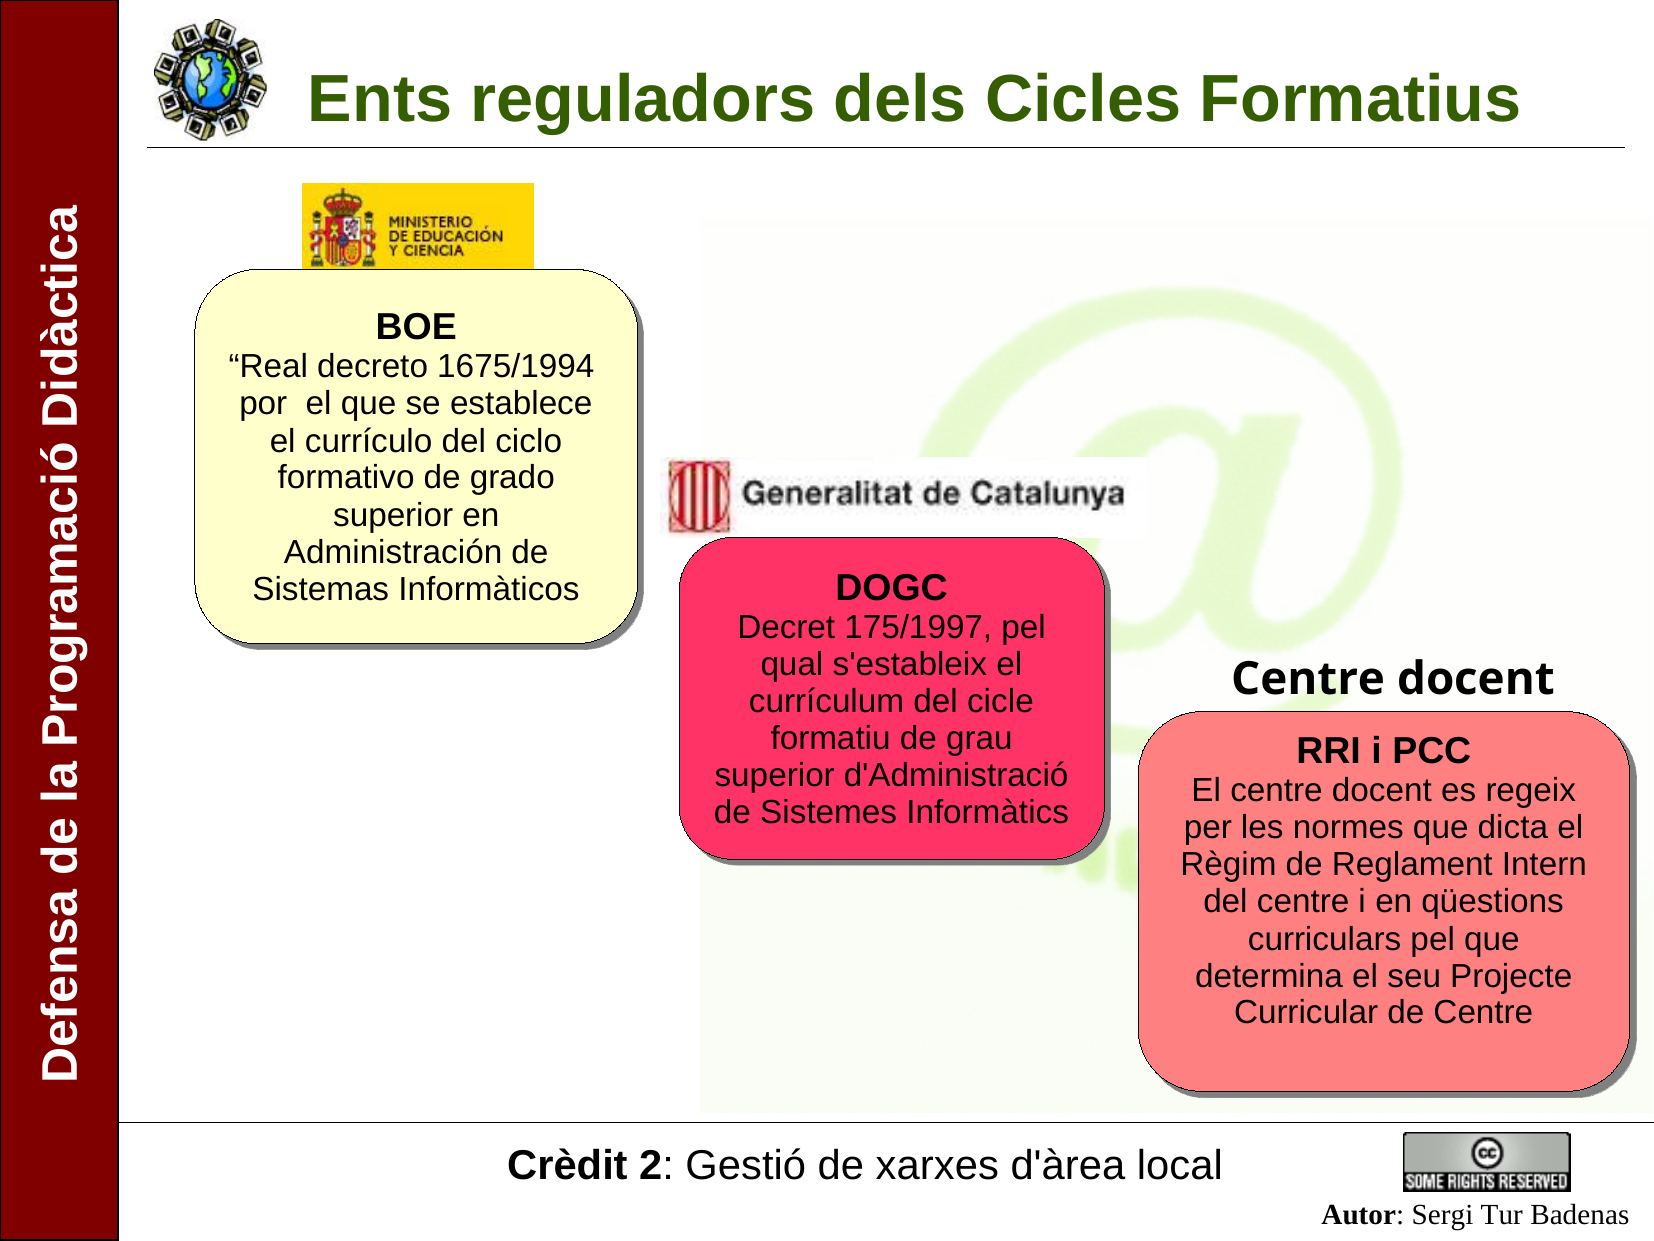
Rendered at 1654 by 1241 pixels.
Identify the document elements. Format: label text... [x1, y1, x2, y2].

picture [1403, 1132, 1571, 1192]
title Ents reguladors dels Cicles Formatius [171, 49, 1654, 148]
text_box Centre docent [1216, 637, 1553, 706]
text_box BOE “Real decreto 1675/1994 por el que se establece el currículo del ciclo formativo de grado superior en Administración de Sistemas Informàticos [194, 269, 638, 644]
text_box DOGC Decret 175/1997, pel qual s'estableix el currículum del cicle formatiu de grau superior d'Administració de Sistemes Informàtics [679, 537, 1105, 860]
picture [154, 19, 268, 142]
picture [302, 183, 534, 269]
text_box RRI i PCC El centre docent es regeix per les normes que dicta el Règim de Reglament Intern del centre i en qüestions curriculars pel que determina el seu Projecte Curricular de Centre [1138, 711, 1630, 1092]
picture [660, 217, 1654, 1113]
